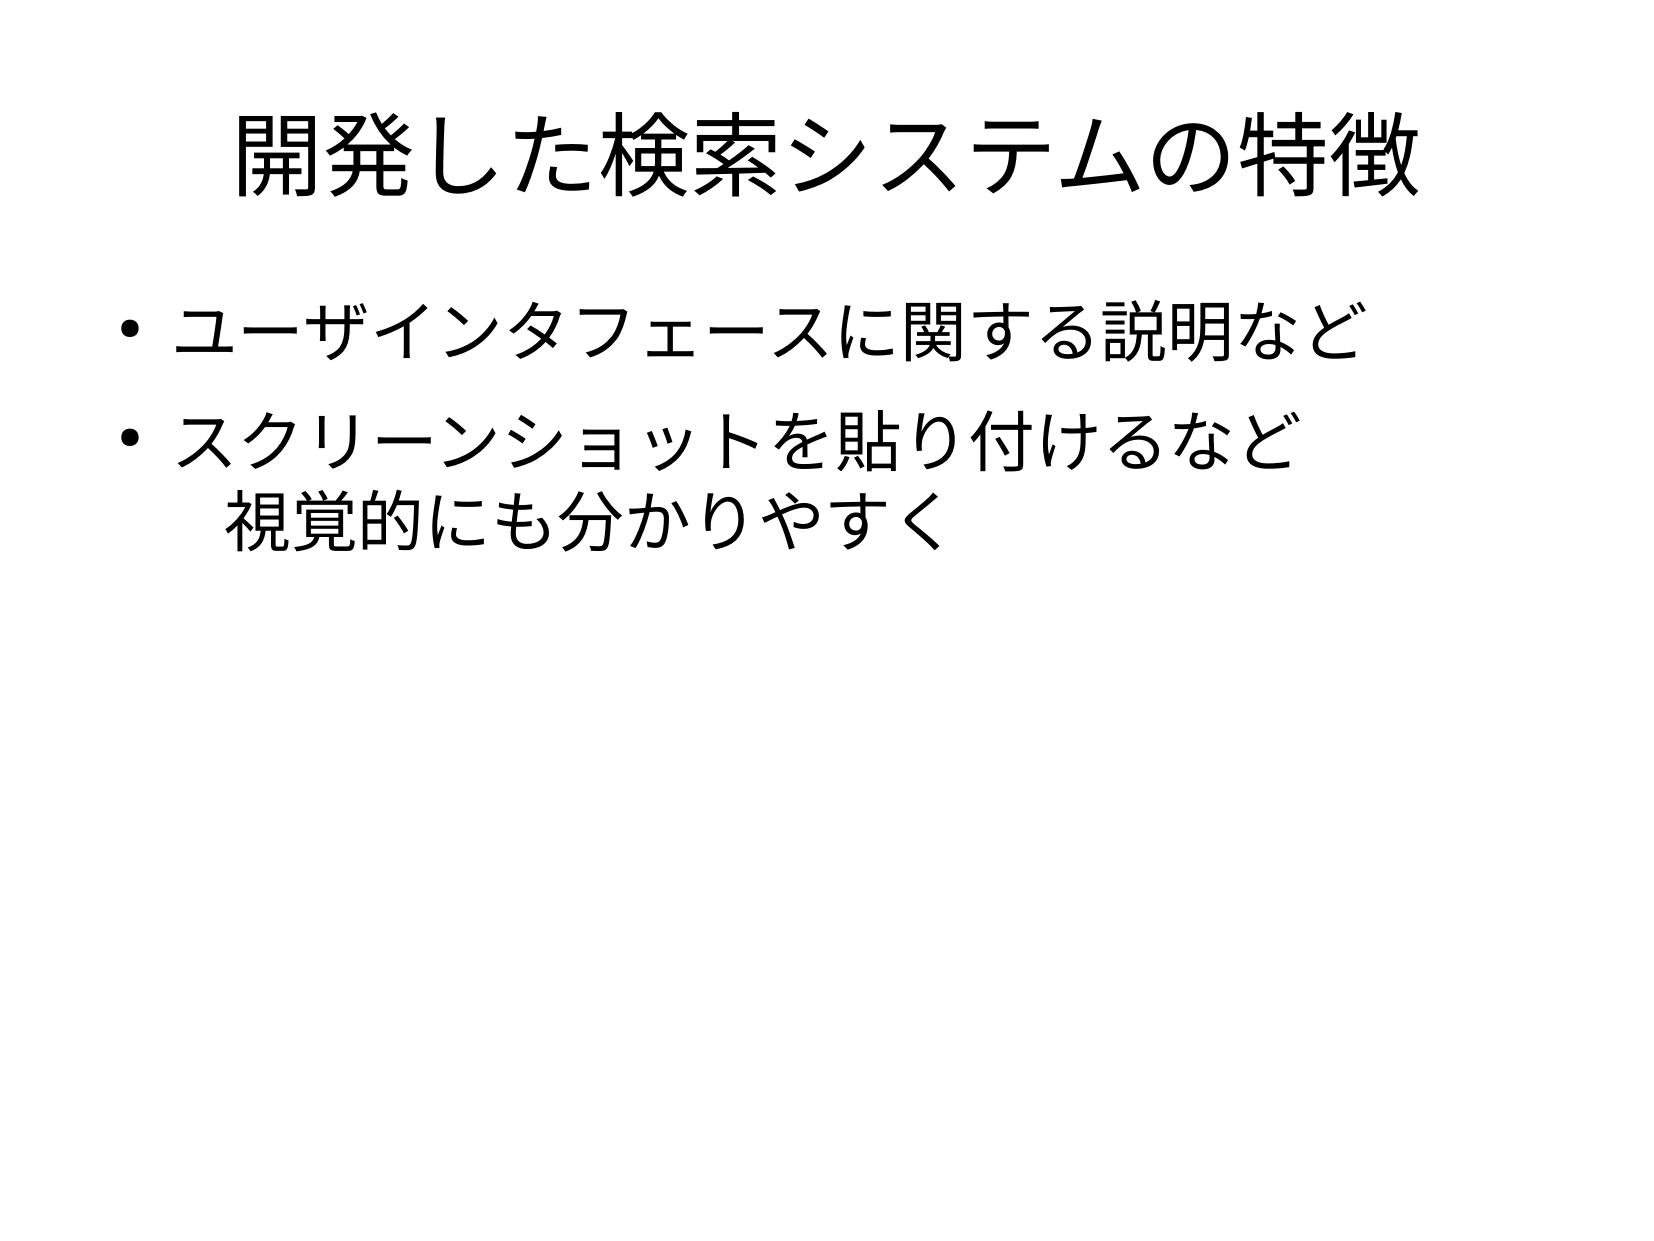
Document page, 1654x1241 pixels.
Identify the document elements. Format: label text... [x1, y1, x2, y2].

title 開発した検索システムの特徴 [82, 49, 1571, 257]
list ユーザインタフェースに関する説明など スクリーンショットを貼り付けるなど 視覚的にも分かりやすく [82, 290, 1571, 1109]
